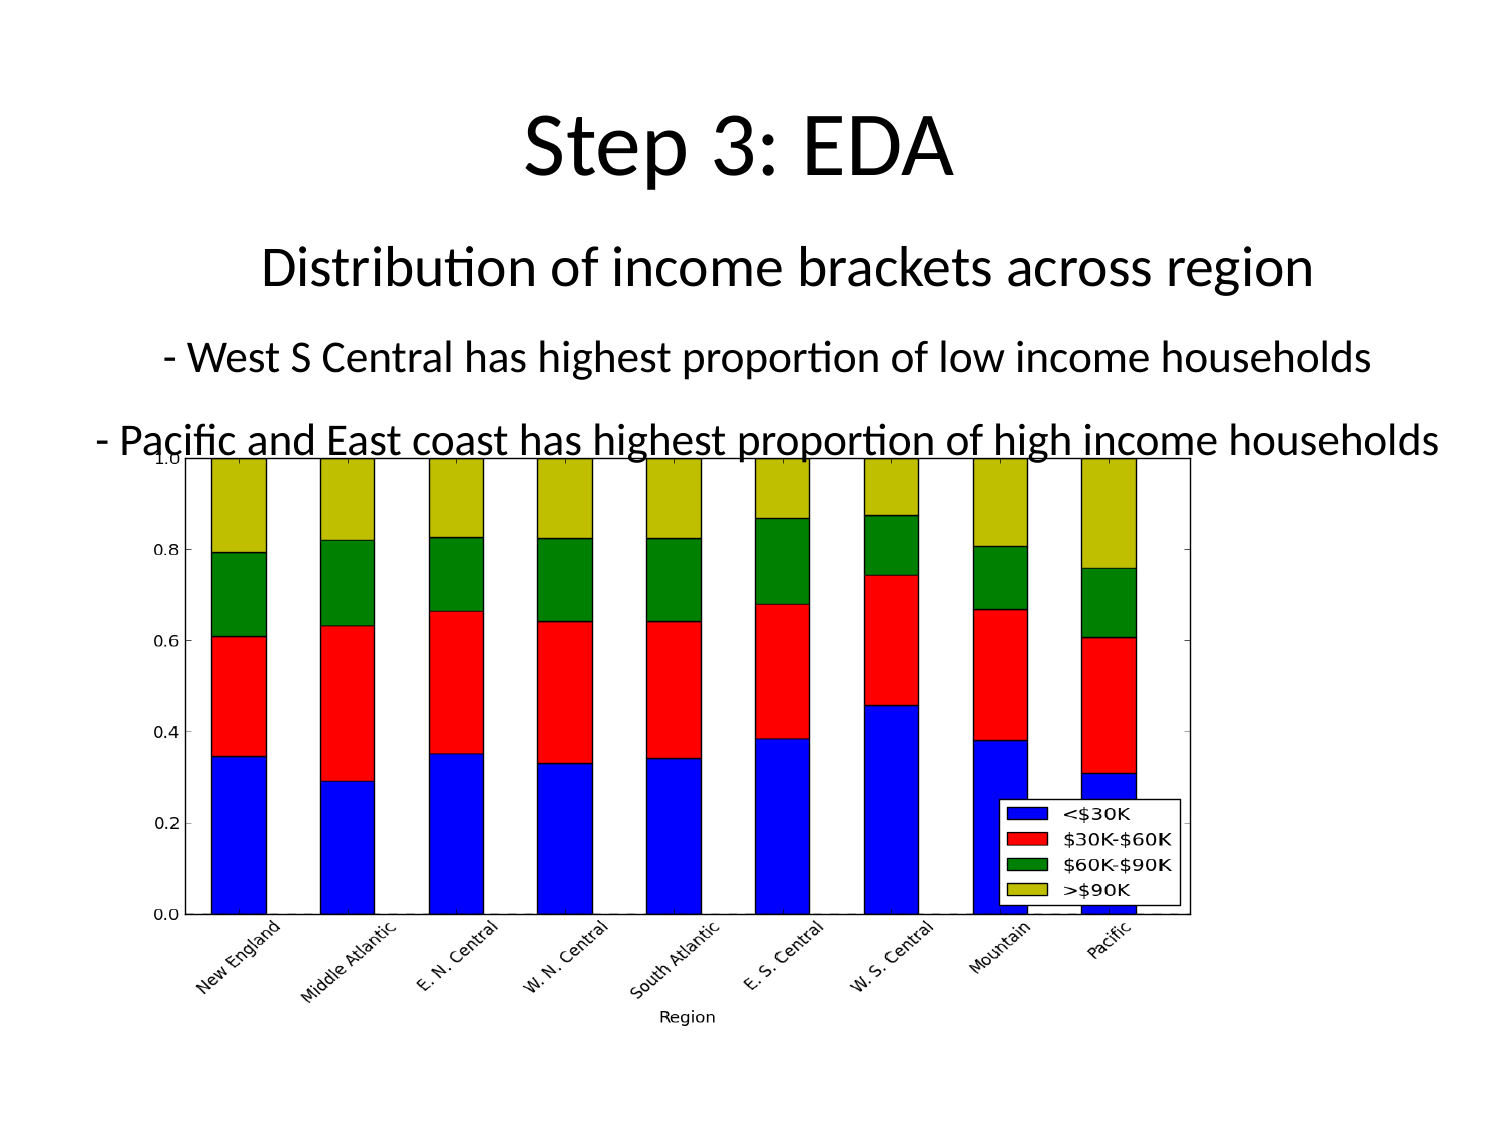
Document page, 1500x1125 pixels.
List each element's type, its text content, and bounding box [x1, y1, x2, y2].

title Step 3: EDA [75, 45, 1426, 228]
text_box Distribution of income brackets across region - West S Central has highest proportion of low income households - Pacific and East coast has highest proportion of high income households [15, 228, 1500, 465]
picture [120, 465, 1216, 1066]
